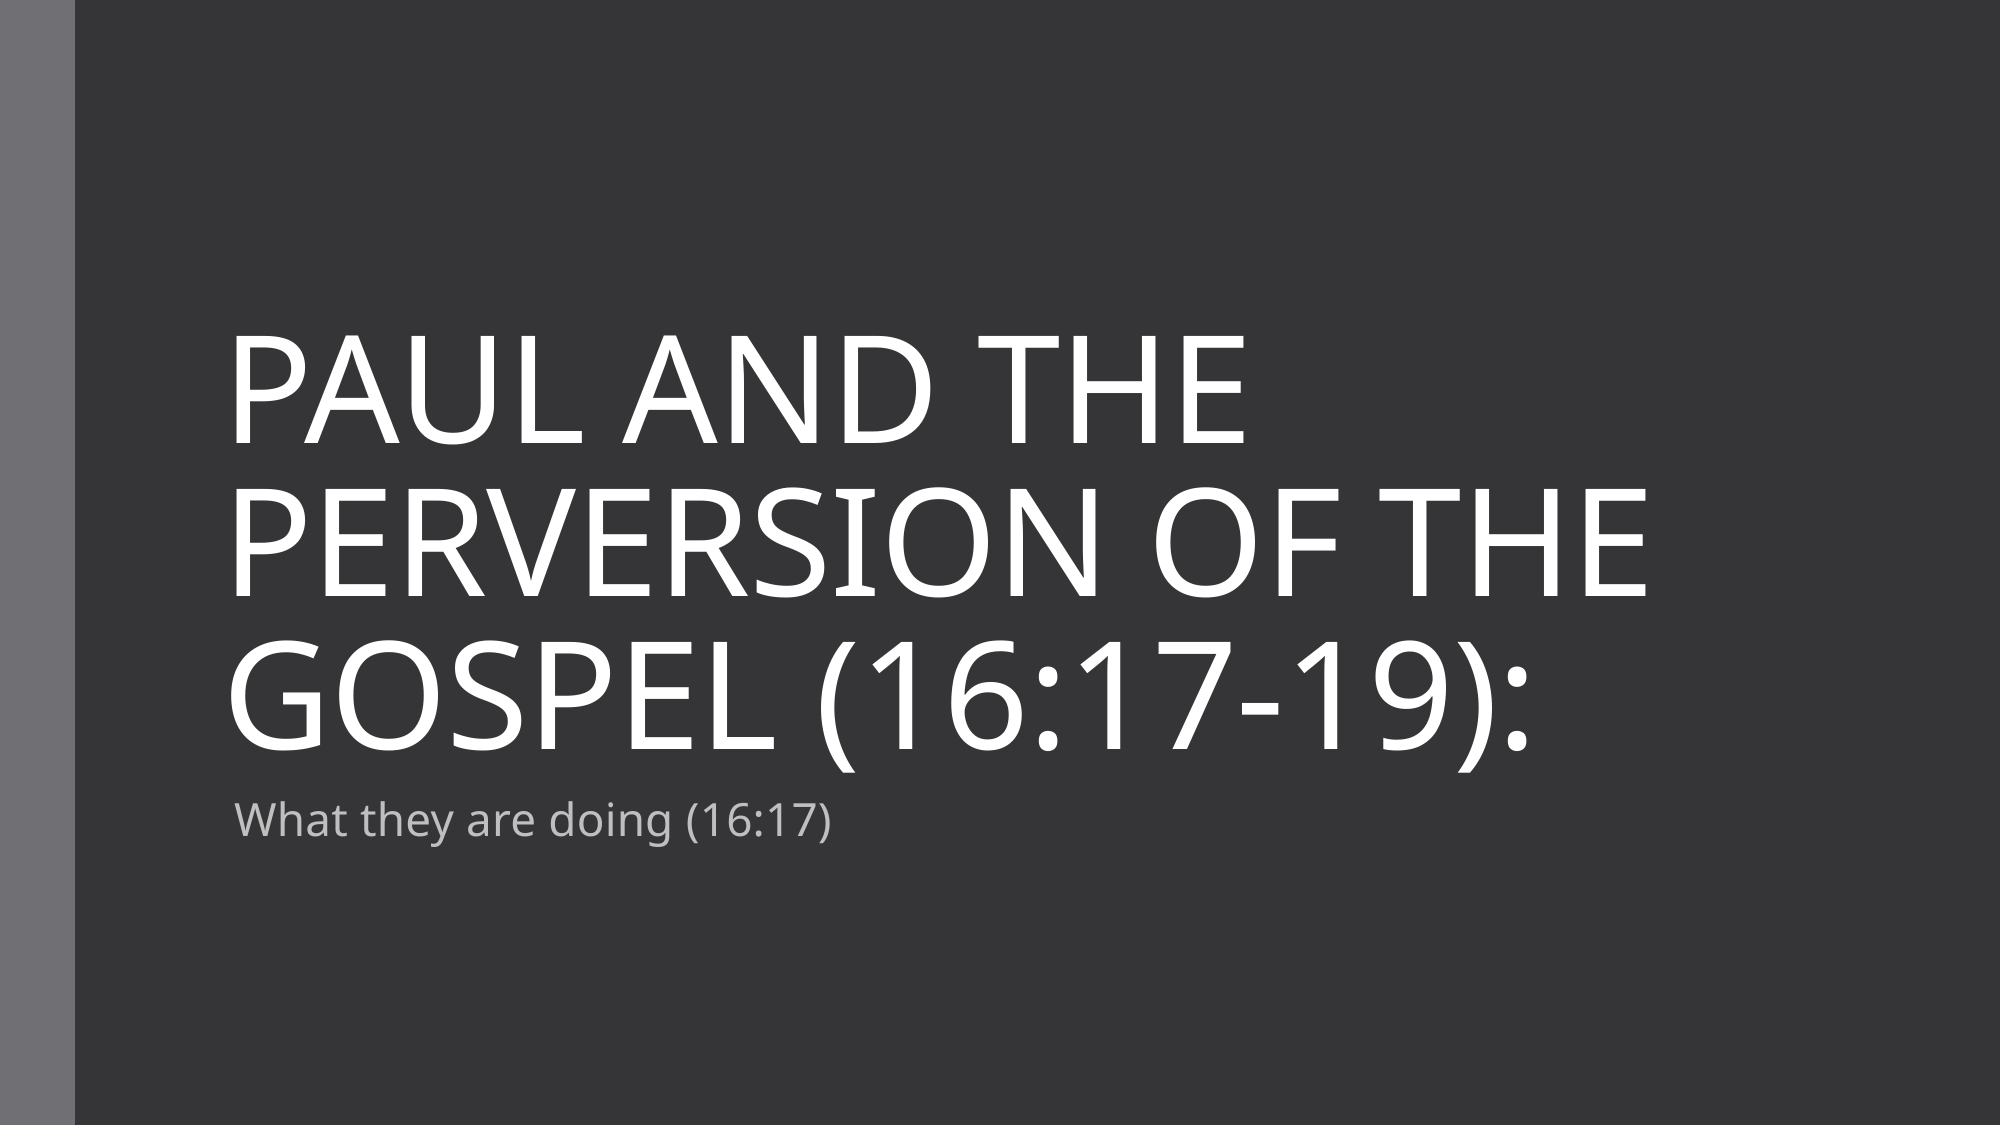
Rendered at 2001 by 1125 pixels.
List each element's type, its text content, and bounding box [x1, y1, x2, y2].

title PAUL AND THE PERVERSION OF THE GOSPEL (16:17-19): [206, 124, 1752, 787]
subtitle What they are doing (16:17) [206, 787, 1752, 1066]
